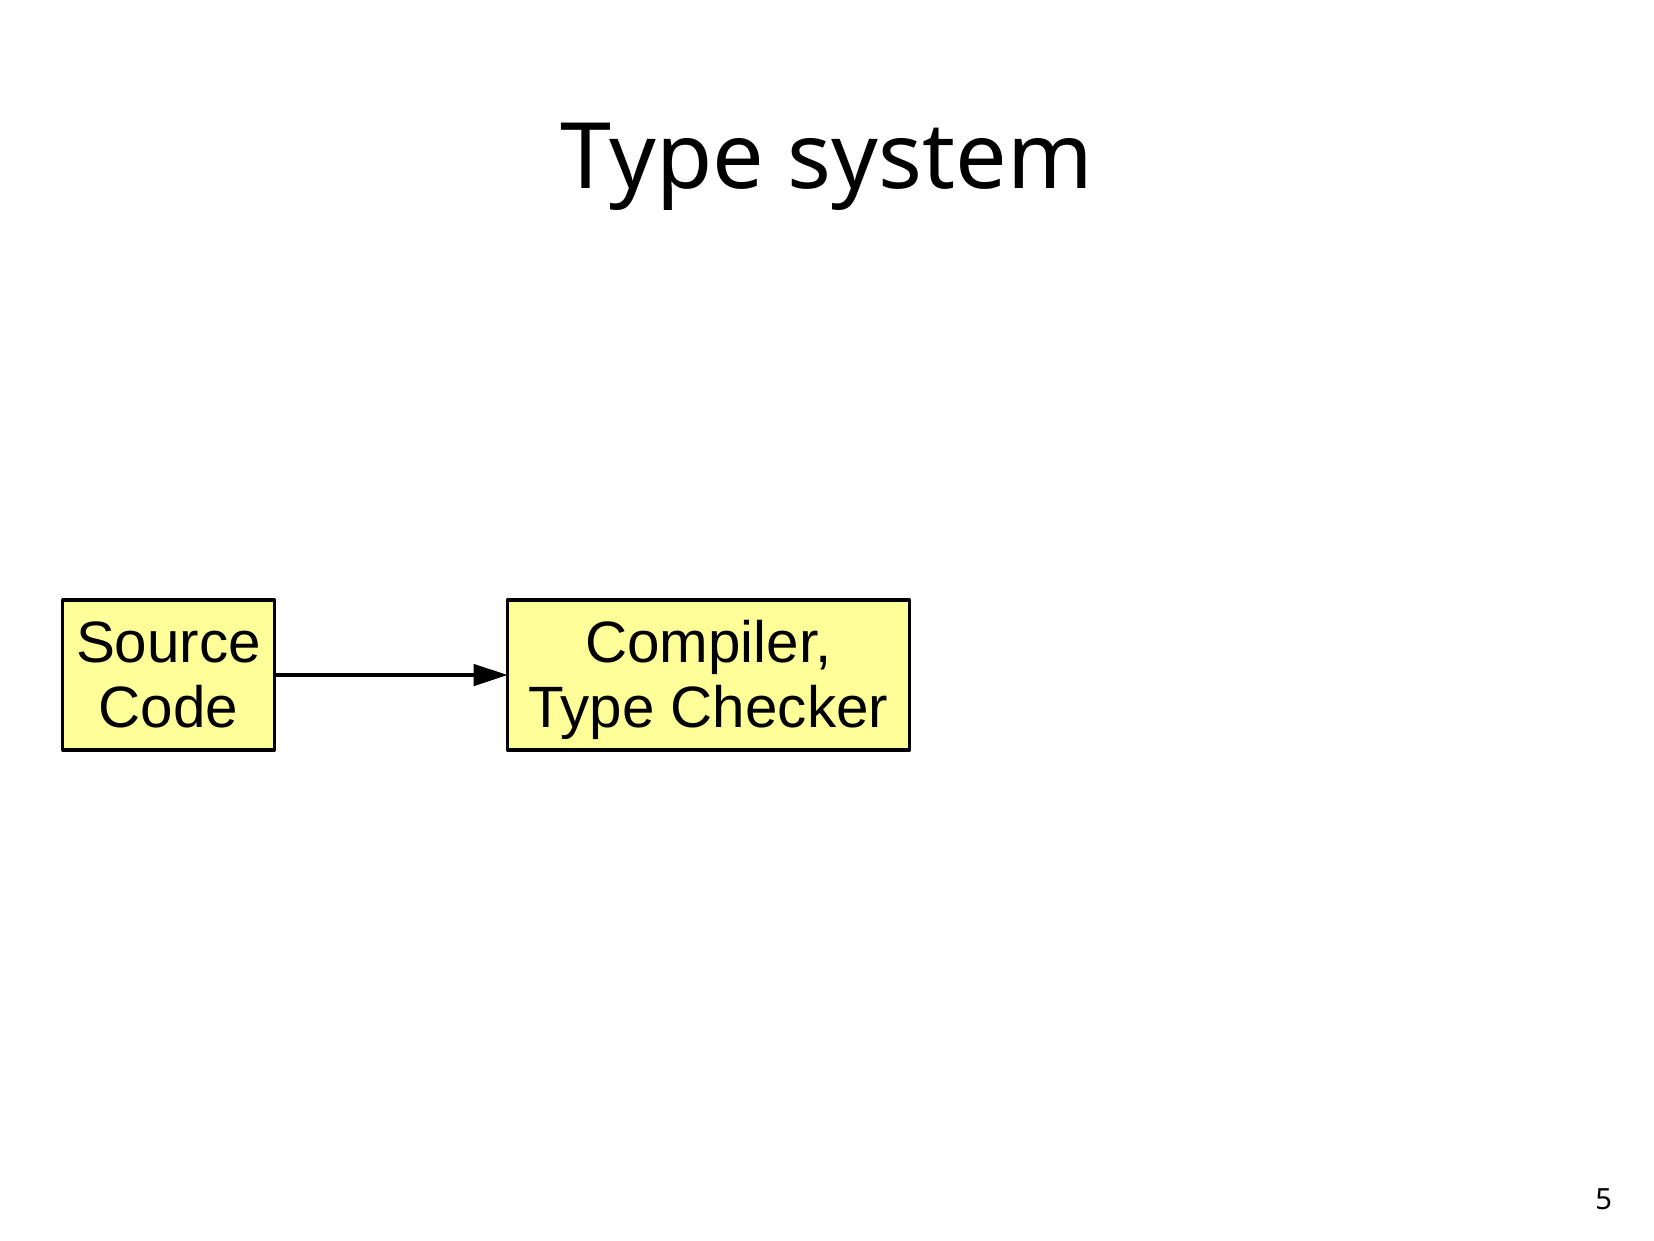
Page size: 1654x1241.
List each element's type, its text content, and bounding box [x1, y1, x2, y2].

title Type system [82, 49, 1571, 257]
text_box Compiler, Type Checker [507, 600, 910, 751]
text_box Source Code [62, 600, 275, 751]
